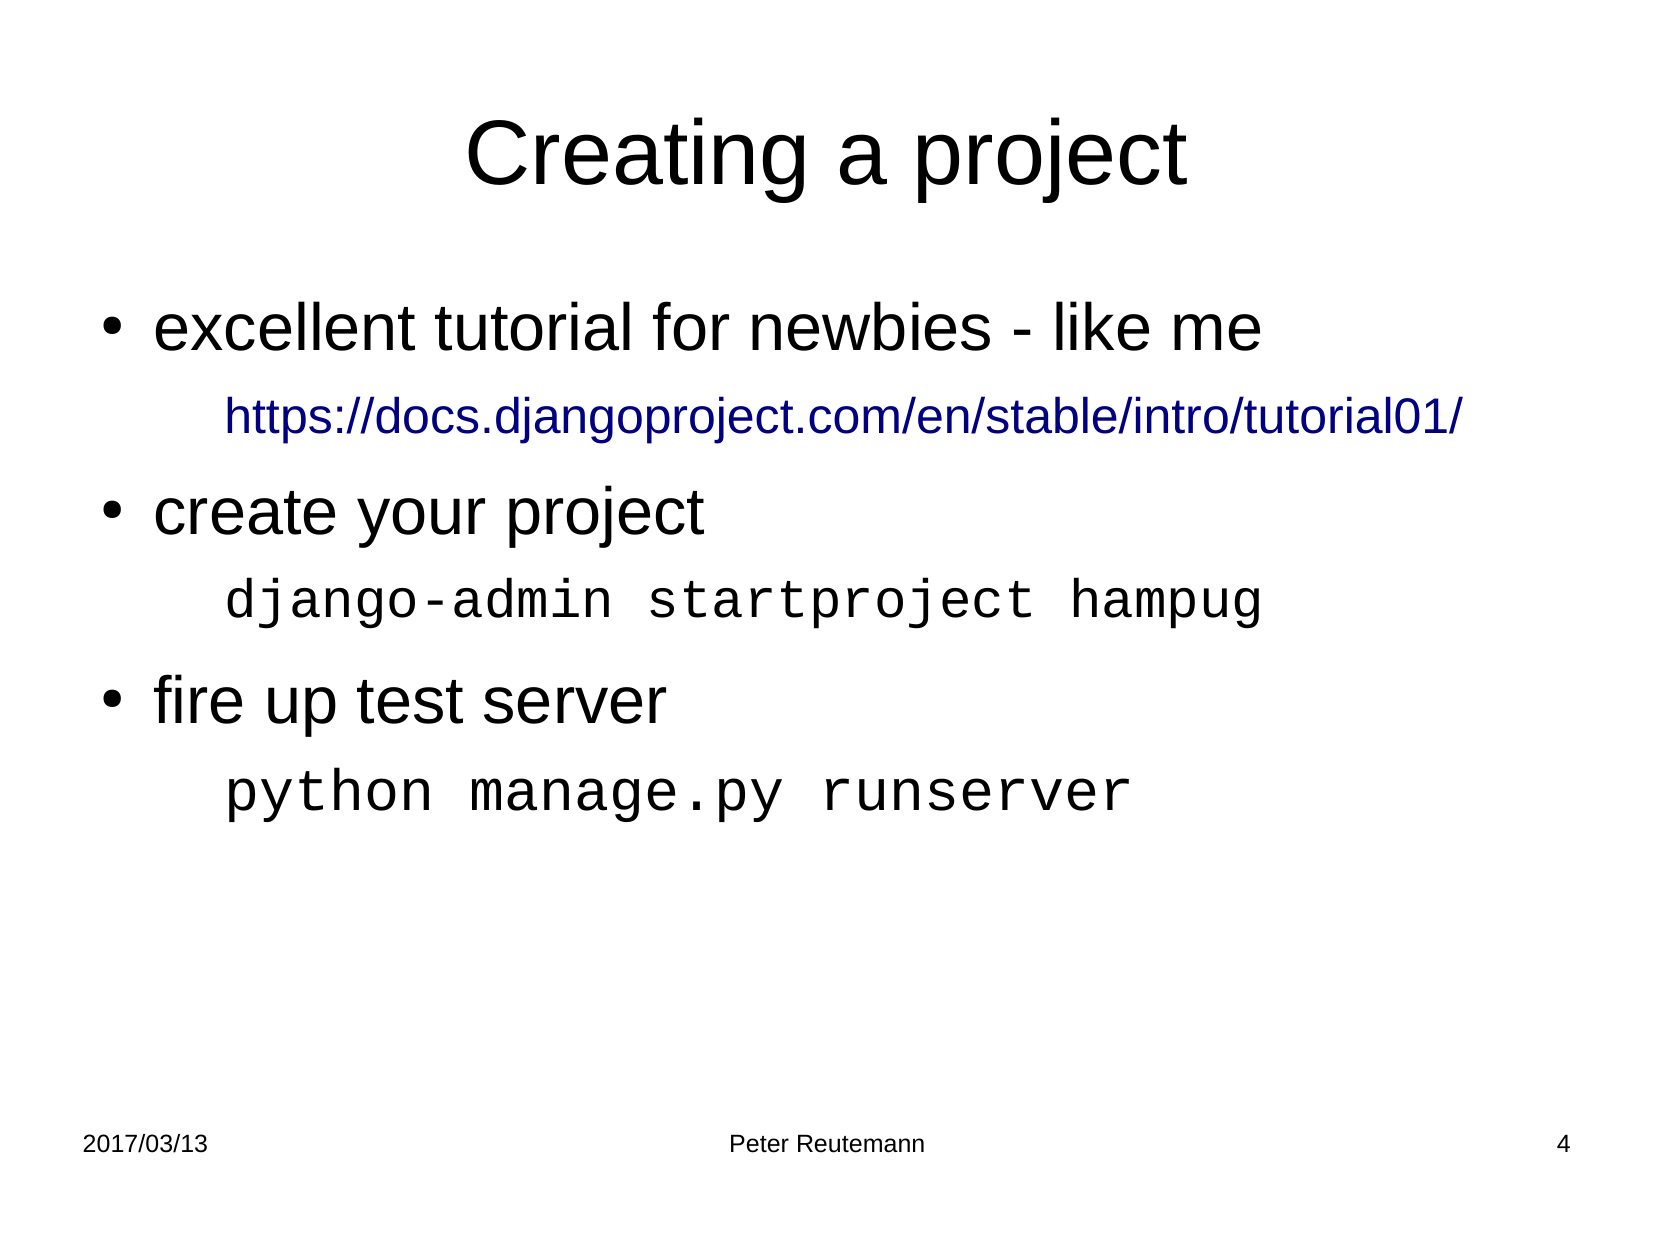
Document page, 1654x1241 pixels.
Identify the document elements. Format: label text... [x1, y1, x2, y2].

list excellent tutorial for newbies - like me https://docs.djangoproject.com/en/stable/intro/tutorial01/ create your project django-admin startproject hampug fire up test server python manage.py runserver [82, 290, 1571, 1010]
title Creating a project [82, 49, 1571, 257]
